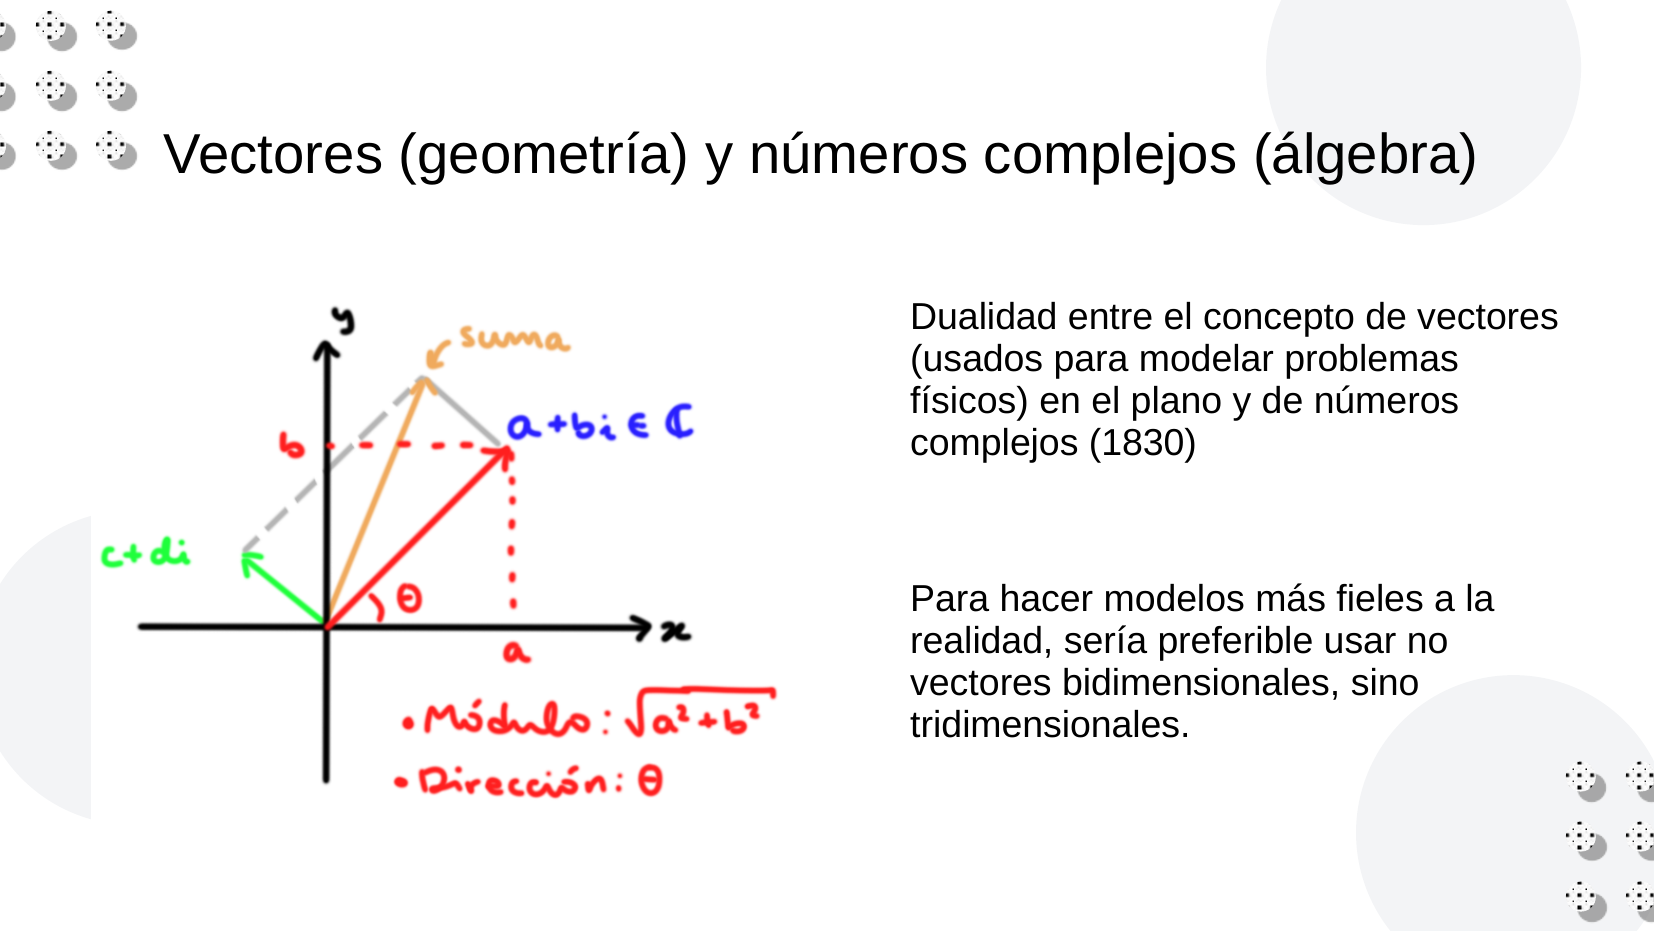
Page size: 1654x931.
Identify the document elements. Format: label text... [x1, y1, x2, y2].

picture [91, 284, 803, 835]
picture [1565, 881, 1596, 912]
picture [0, 73, 6, 98]
picture [1625, 881, 1654, 912]
picture [0, 133, 7, 158]
picture [35, 130, 67, 161]
picture [1625, 821, 1654, 852]
picture [35, 70, 66, 101]
list Para hacer modelos más fieles a la realidad, sería preferible usar no vectores bidimensionales, sino tridimensionales. [839, 577, 1566, 835]
picture [35, 10, 66, 41]
title Vectores (geometría) y números complejos (álgebra) [76, 76, 1565, 233]
picture [99, 70, 123, 76]
picture [0, 13, 6, 38]
picture [1565, 821, 1596, 852]
picture [95, 10, 126, 41]
list Dualidad entre el concepto de vectores (usados para modelar problemas físicos) en el plano y de números complejos (1830) [839, 295, 1566, 553]
picture [1566, 761, 1596, 792]
picture [1625, 761, 1654, 792]
